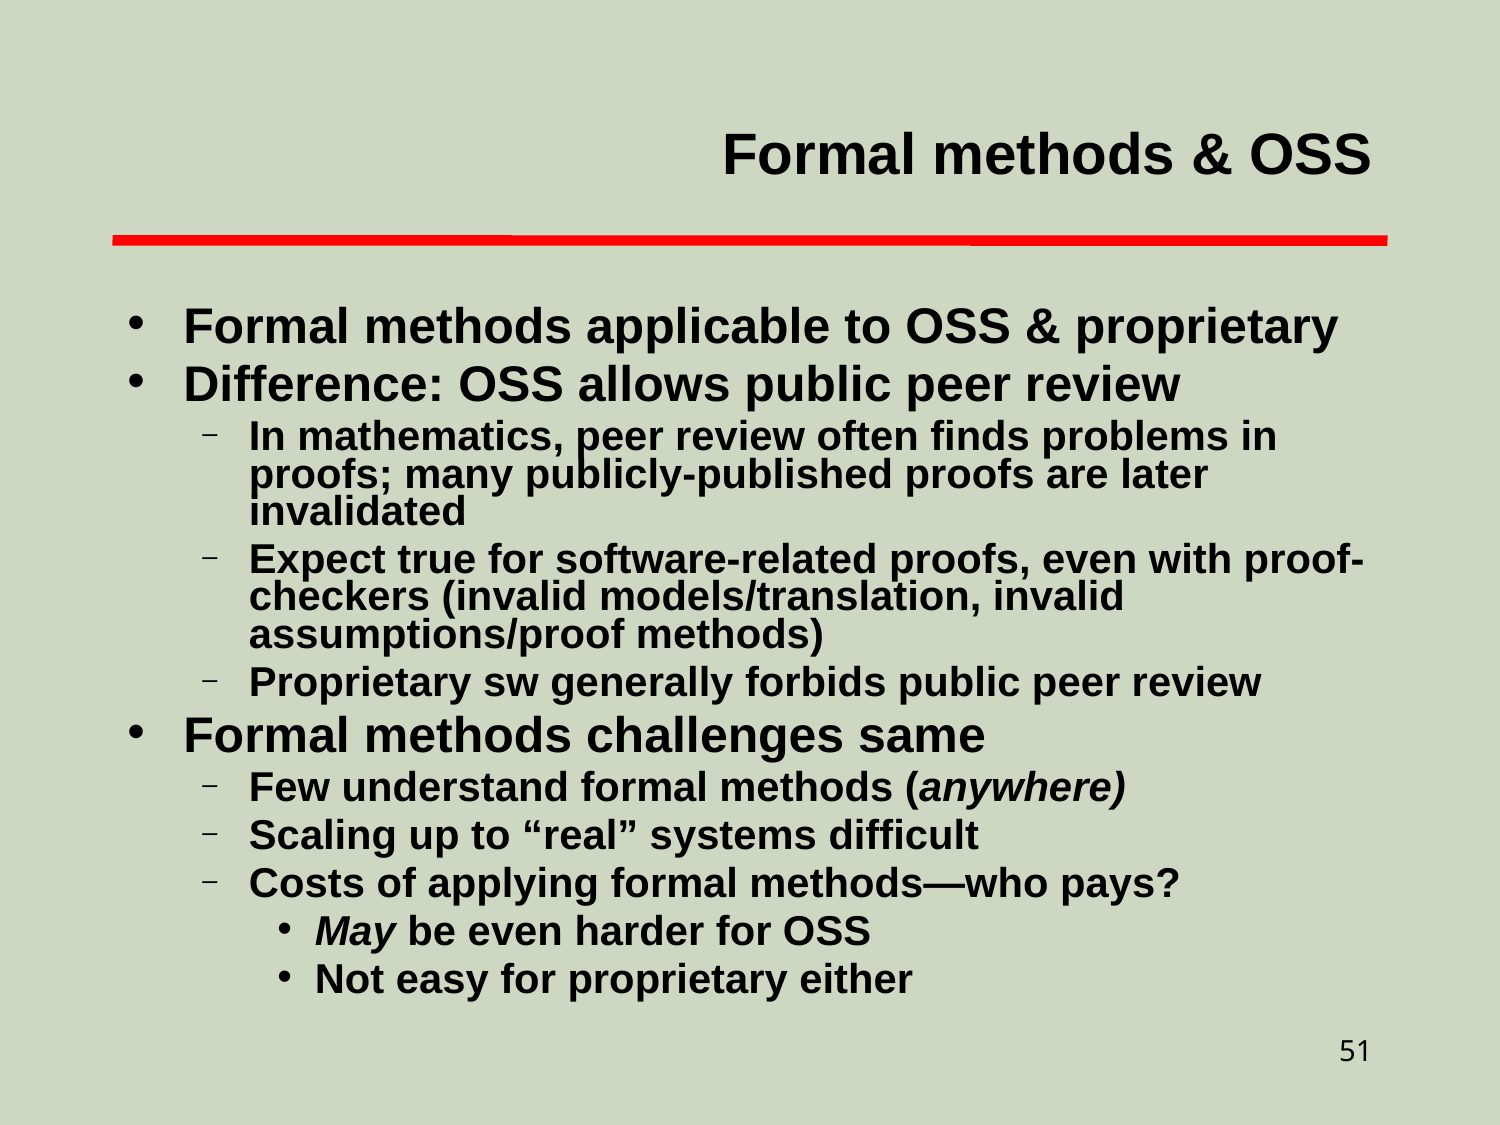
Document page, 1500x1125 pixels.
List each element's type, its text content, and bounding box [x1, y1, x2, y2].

list Formal methods applicable to OSS & proprietary Difference: OSS allows public peer review In mathematics, peer review often finds problems in proofs; many publicly-published proofs are later invalidated Expect true for software-related proofs, even with proof-checkers (invalid models/translation, invalid assumptions/proof methods) Proprietary sw generally forbids public peer review Formal methods challenges same Few understand formal methods (anywhere) Scaling up to “real” systems difficult Costs of applying formal methods—who pays? May be even harder for OSS Not easy for proprietary either [112, 299, 1388, 1066]
title Formal methods & OSS [337, 85, 1388, 224]
